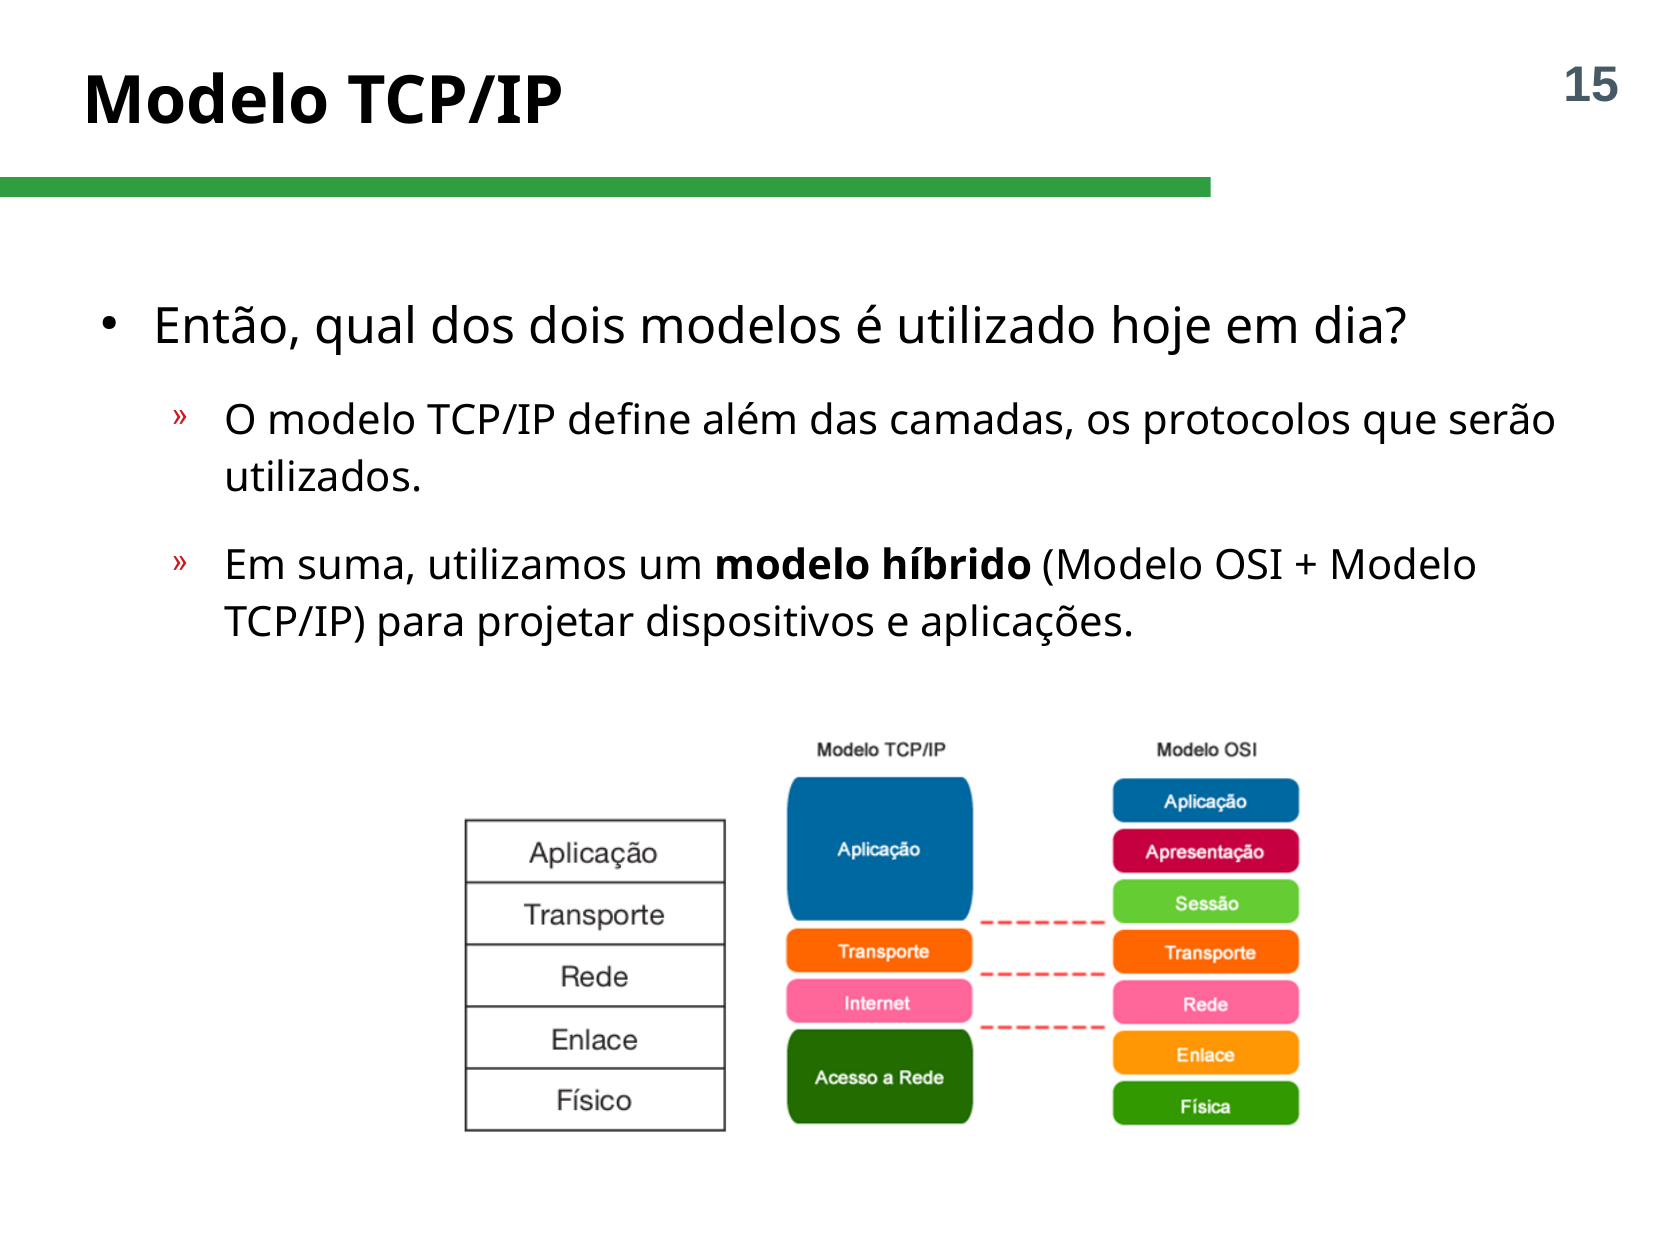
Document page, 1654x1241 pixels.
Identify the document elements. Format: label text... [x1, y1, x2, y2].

title Modelo TCP/IP [82, 0, 1152, 202]
picture [442, 797, 753, 1156]
picture [767, 731, 1329, 1152]
list Então, qual dos dois modelos é utilizado hoje em dia? O modelo TCP/IP define além das camadas, os protocolos que serão utilizados. Em suma, utilizamos um modelo híbrido (Modelo OSI + Modelo TCP/IP) para projetar dispositivos e aplicações. [82, 290, 1571, 1216]
